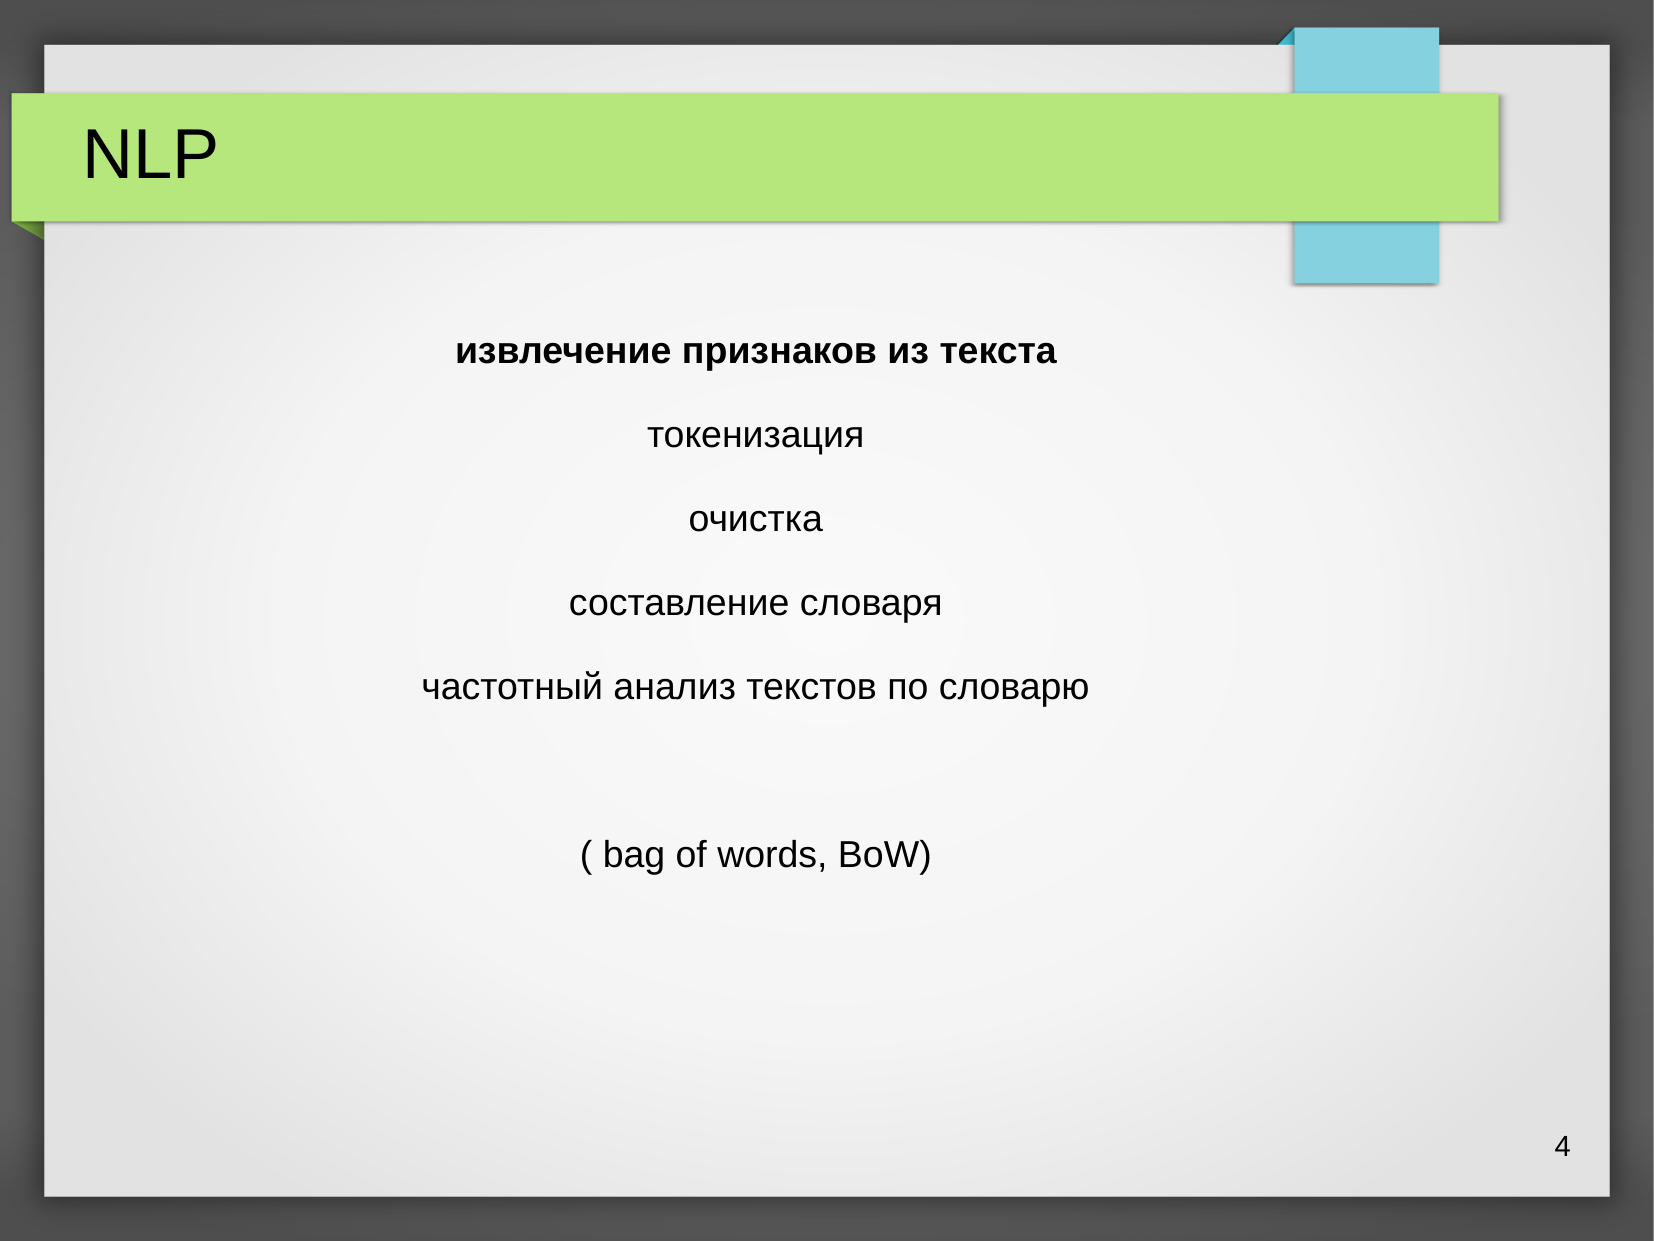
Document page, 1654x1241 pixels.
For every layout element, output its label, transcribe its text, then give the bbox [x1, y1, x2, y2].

picture [0, 0, 1654, 1241]
title NLP [82, 118, 1406, 189]
text_box извлечение признаков из текста токенизация очистка составление словаря частотный анализ текстов по словарю ( bag of words, BoW) [188, 245, 1323, 921]
